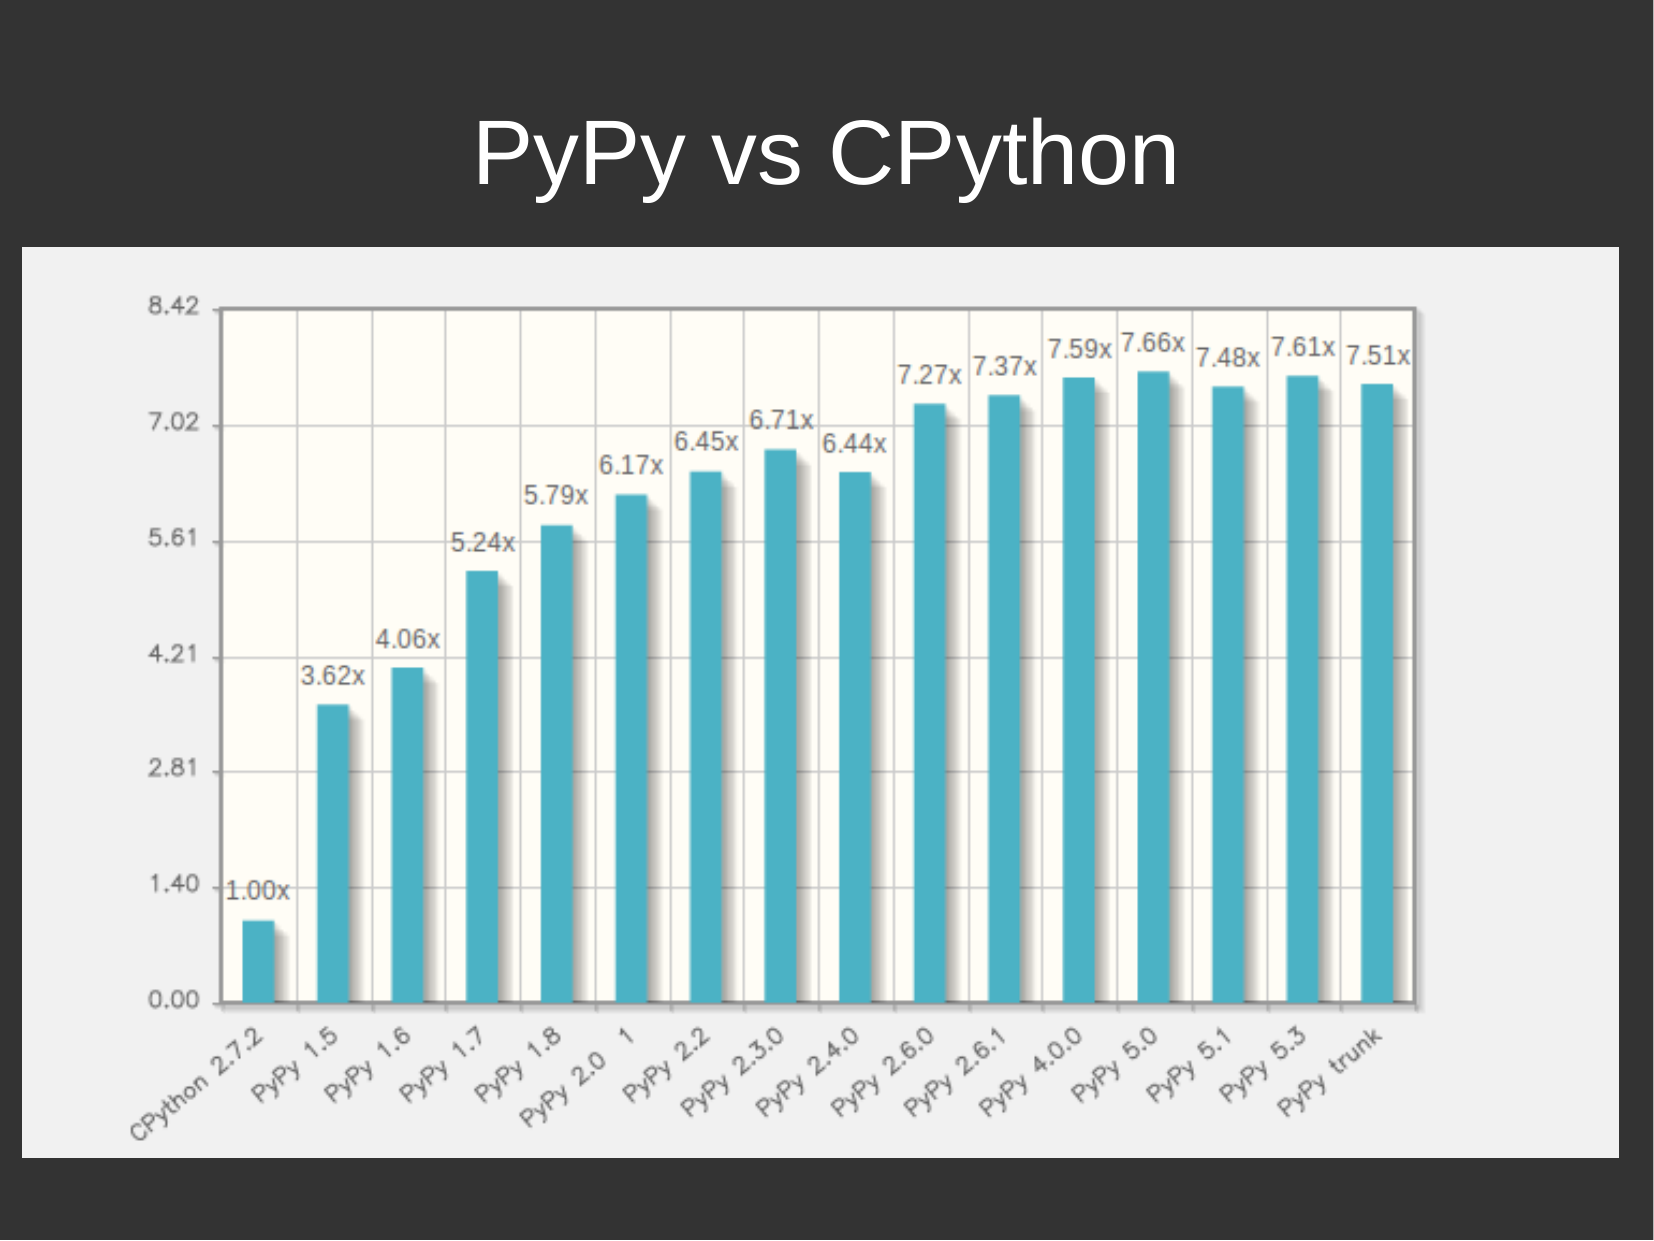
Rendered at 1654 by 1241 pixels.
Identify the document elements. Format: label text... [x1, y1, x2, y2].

title PyPy vs CPython [82, 49, 1571, 247]
picture [22, 247, 1619, 1158]
